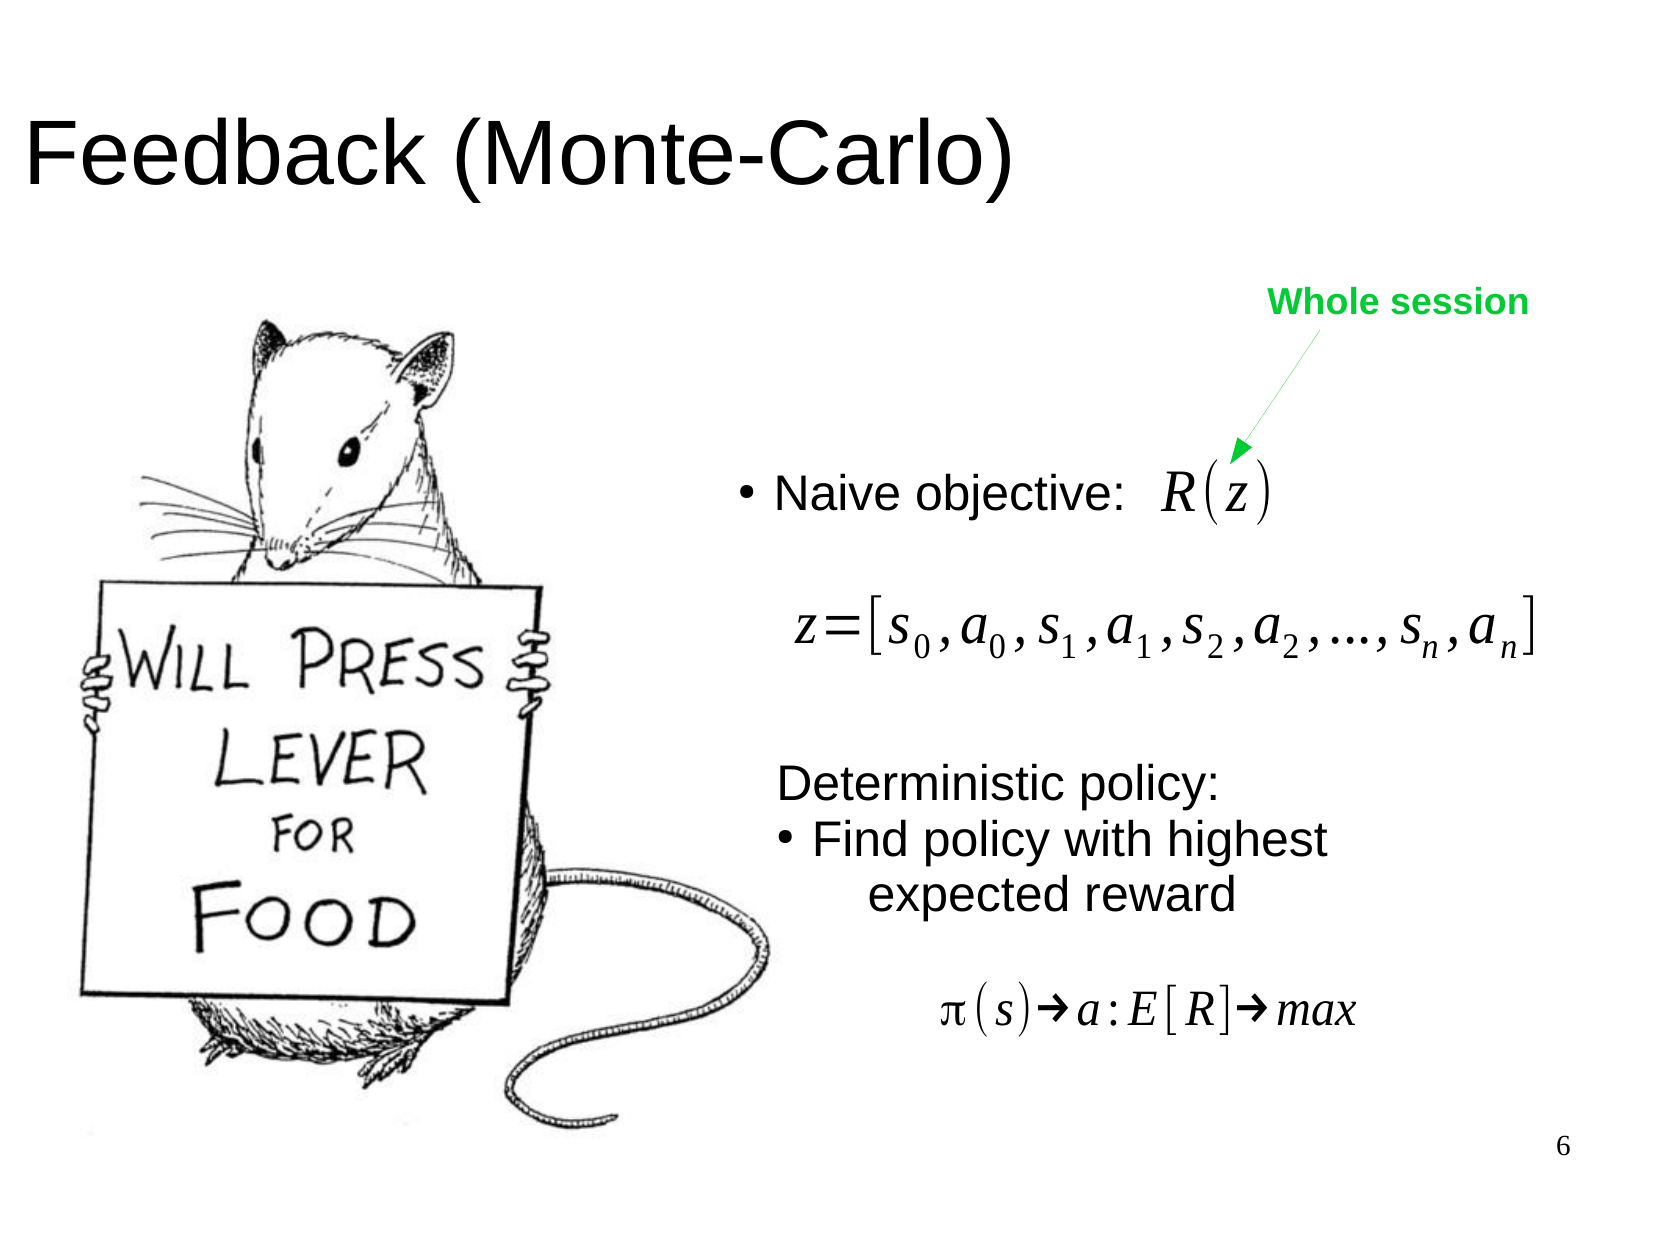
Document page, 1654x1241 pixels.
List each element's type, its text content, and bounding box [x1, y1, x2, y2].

text_box Deterministic policy: Find policy with highest expected reward [740, 754, 1654, 924]
chart [1143, 455, 1288, 528]
picture [0, 250, 791, 1241]
title Feedback (Monte-Carlo) [23, 49, 1512, 257]
text_box Whole session [1252, 273, 1546, 331]
chart [777, 591, 1552, 668]
chart [928, 977, 1372, 1039]
text_box Naive objective: [738, 464, 1654, 578]
